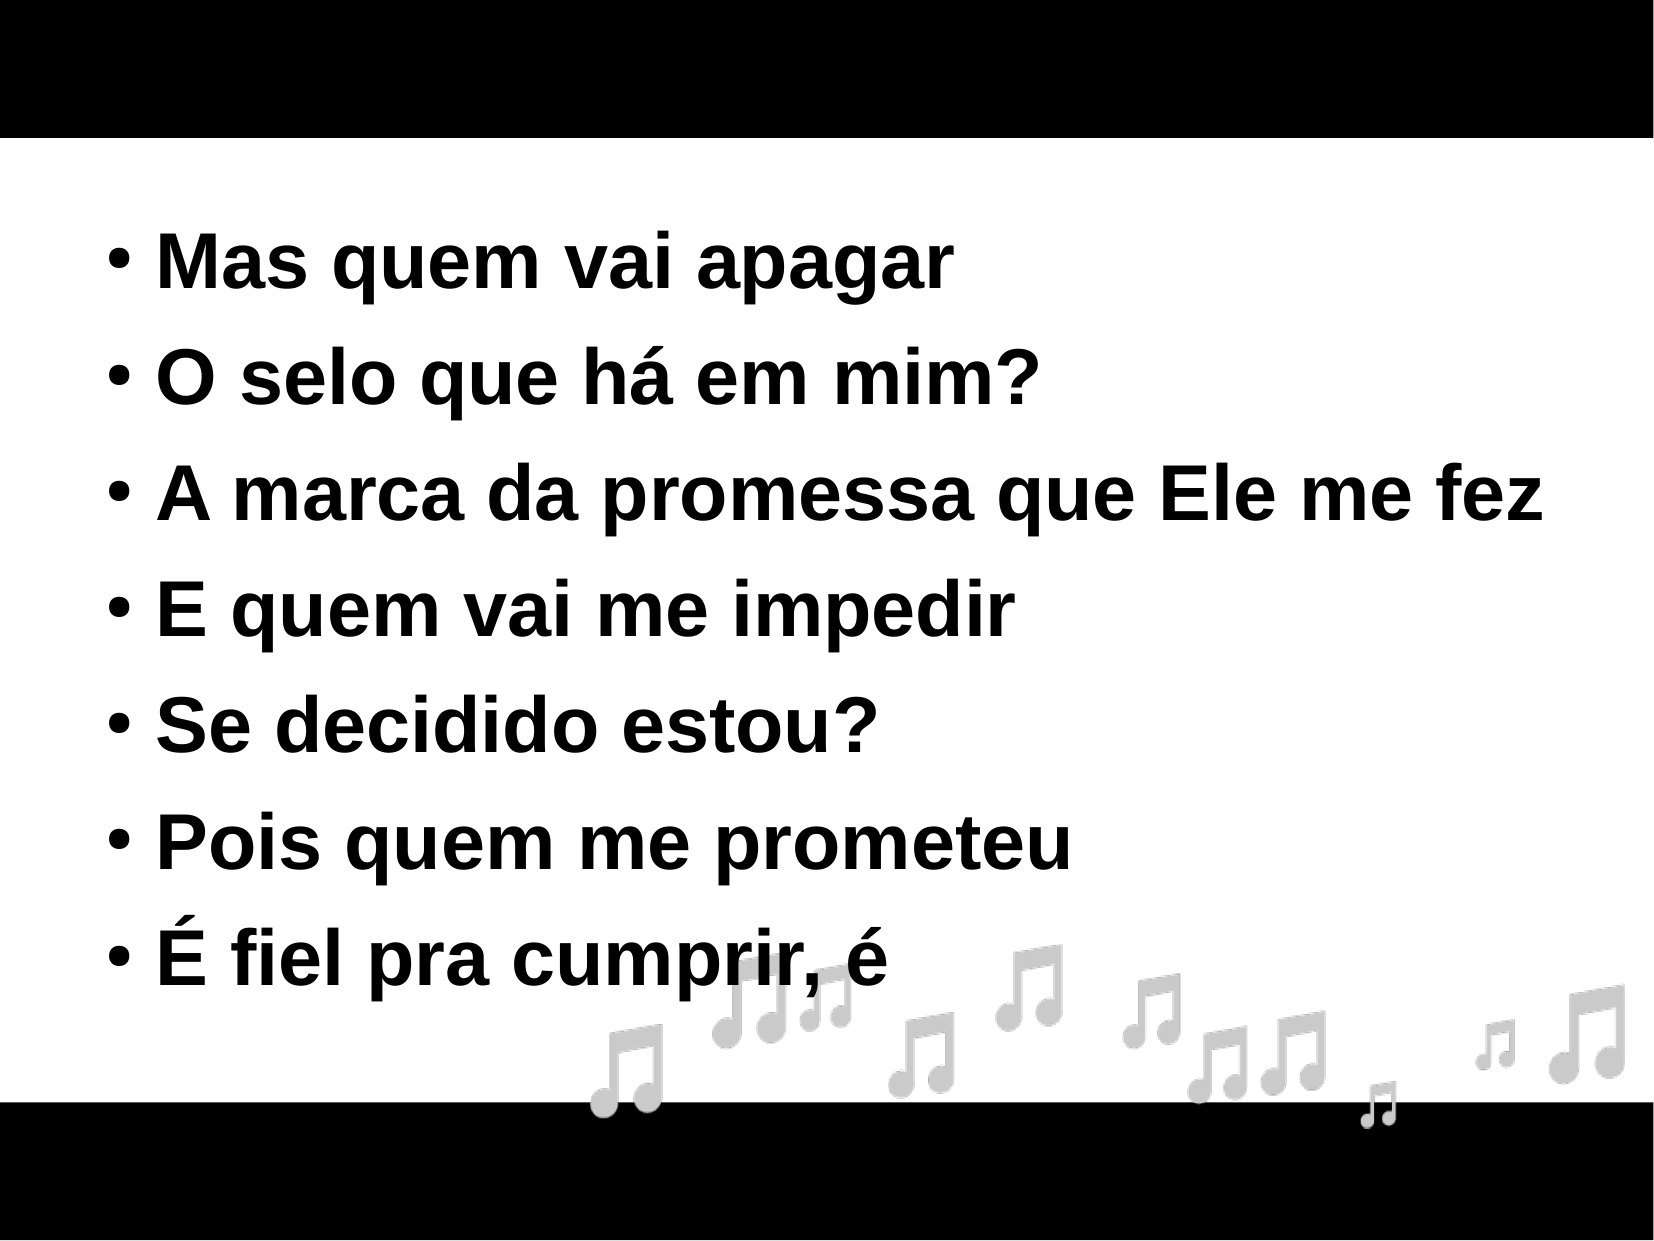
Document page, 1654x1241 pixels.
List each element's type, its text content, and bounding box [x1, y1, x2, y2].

list Mas quem vai apagar O selo que há em mim? A marca da promessa que Ele me fez E quem vai me impedir Se decidido estou? Pois quem me prometeu É fiel pra cumprir, é [88, 216, 1625, 1004]
